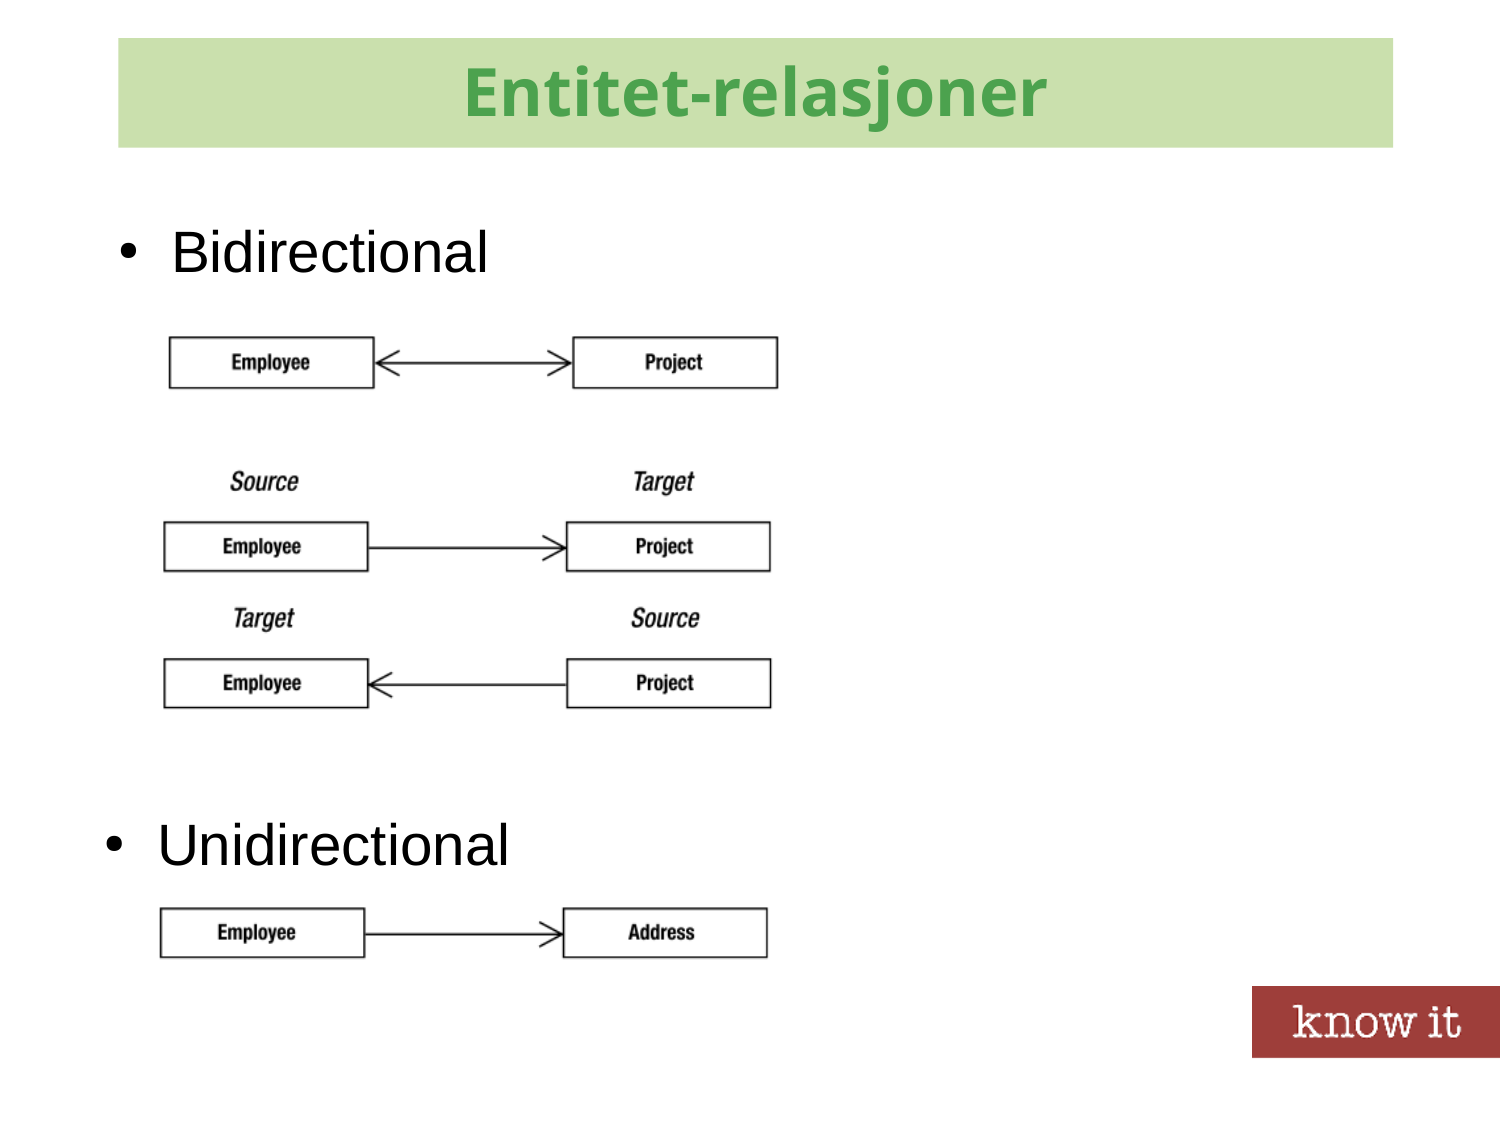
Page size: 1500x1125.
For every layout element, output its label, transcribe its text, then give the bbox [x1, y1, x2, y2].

text_box Entitet-relasjoner [118, 38, 1394, 148]
list Unidirectional [86, 812, 1346, 901]
picture [157, 466, 776, 581]
picture [1252, 986, 1500, 1058]
picture [165, 331, 785, 400]
picture [156, 902, 773, 965]
list Bidirectional [100, 220, 1360, 376]
picture [161, 600, 774, 714]
